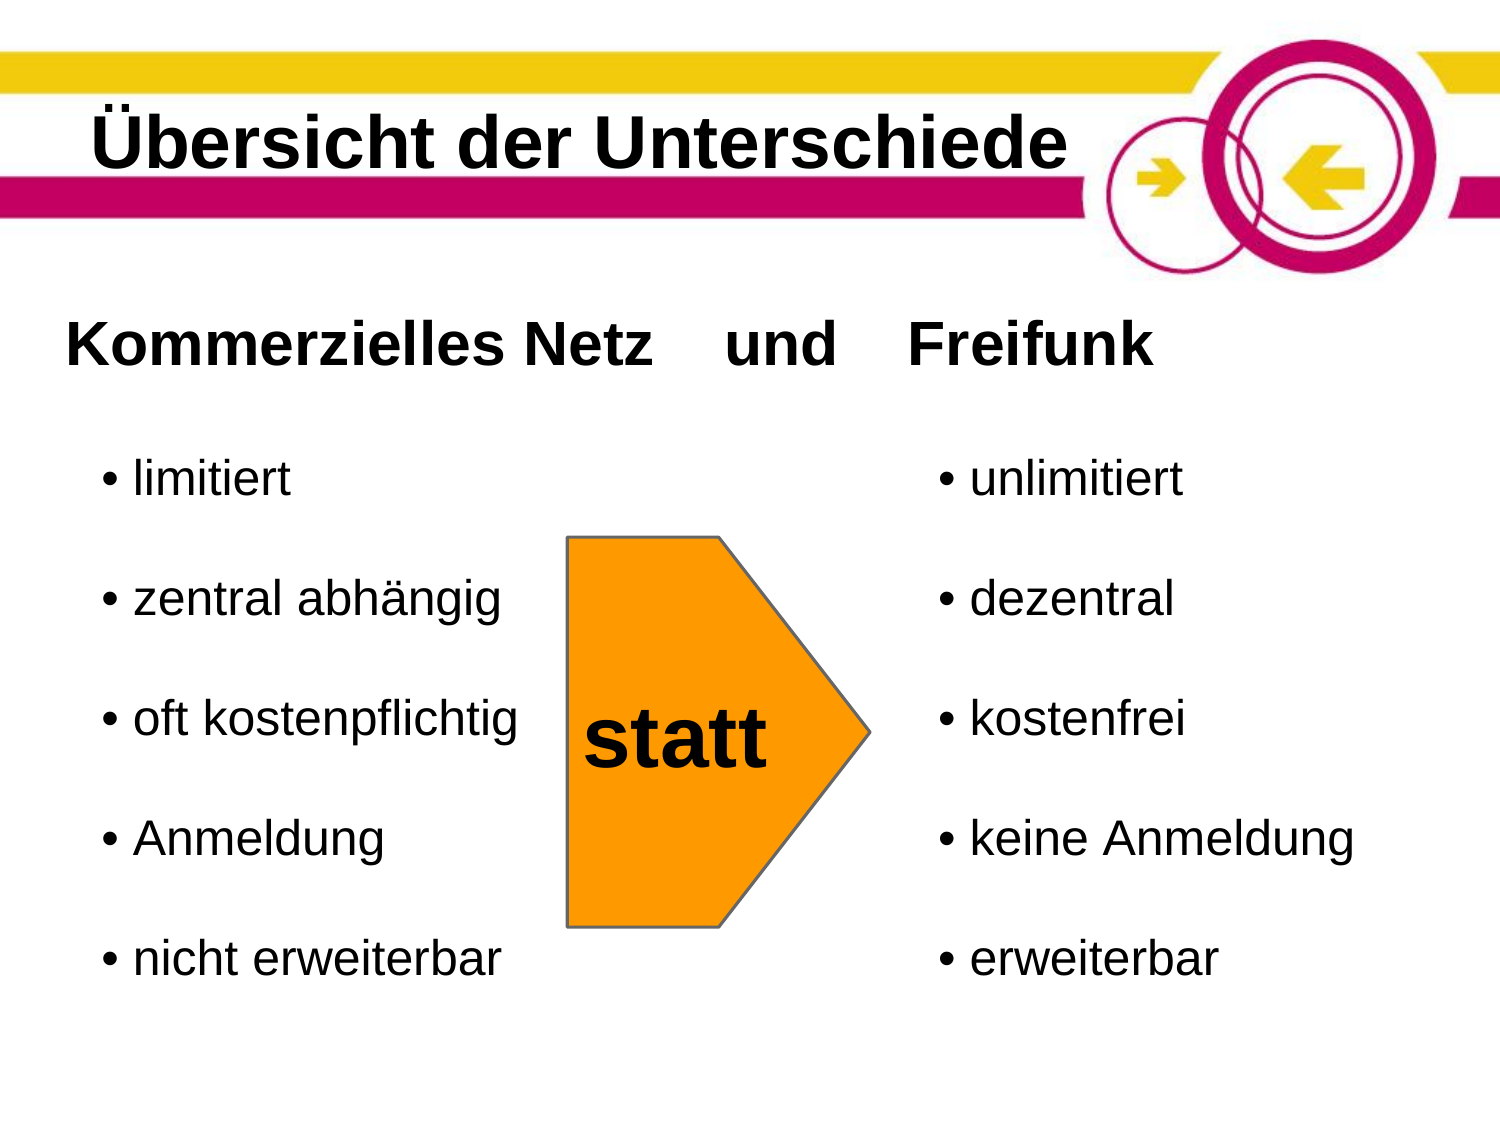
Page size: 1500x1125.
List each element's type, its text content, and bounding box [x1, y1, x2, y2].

text_box • unlimitiert • dezentral • kostenfrei • keine Anmeldung • erweiterbar [923, 430, 1472, 1060]
text_box statt [567, 537, 871, 928]
text_box • limitiert • zentral abhängig • oft kostenpflichtig • Anmeldung • nicht erweiterbar [86, 430, 680, 1060]
text_box Übersicht der Unterschiede [75, 11, 1425, 200]
text_box Kommerzielles Netz und Freifunk [51, 288, 1251, 416]
